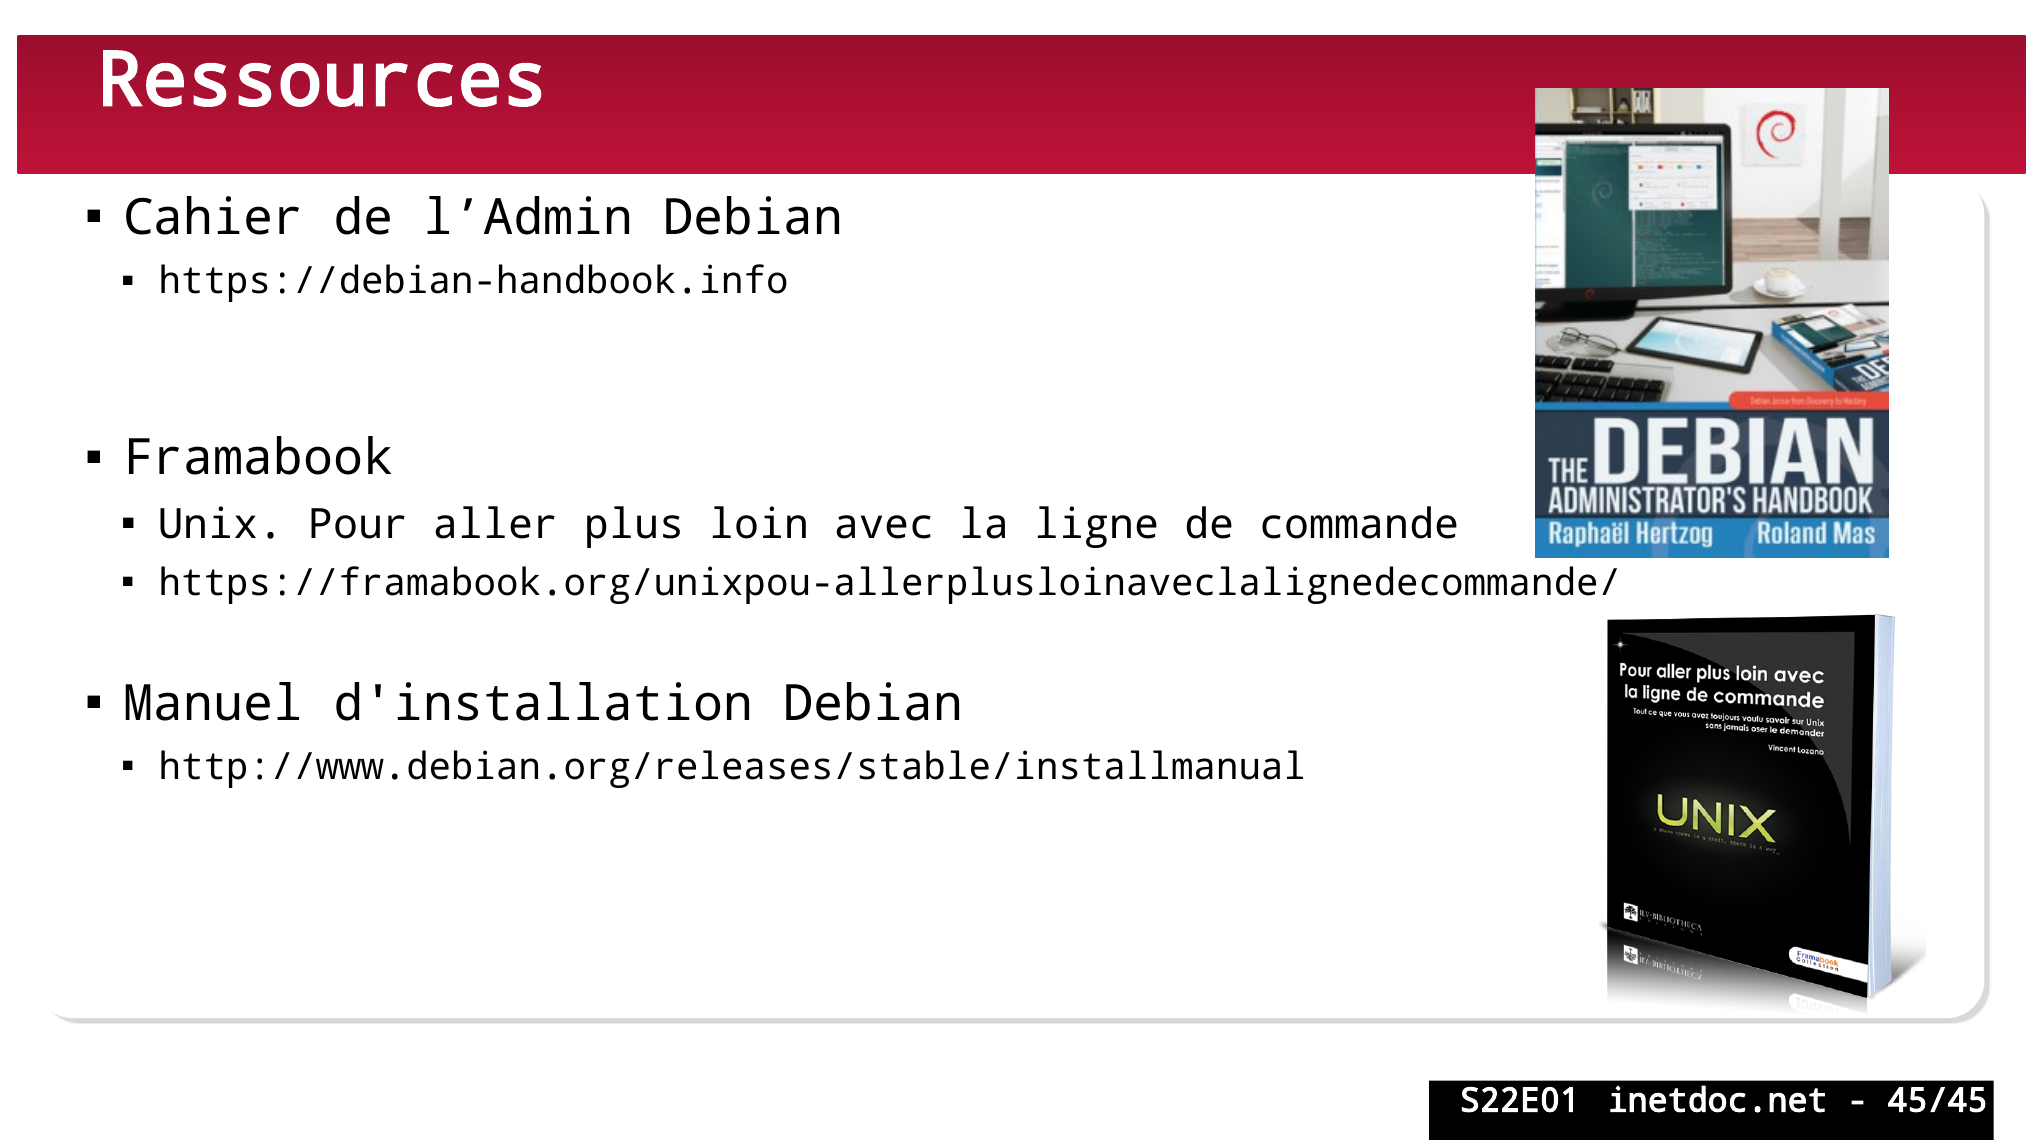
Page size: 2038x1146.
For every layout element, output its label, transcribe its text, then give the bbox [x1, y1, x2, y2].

text_box S22E01 inetdoc.net - 45/45 [1429, 1080, 1994, 1140]
picture [1535, 88, 1889, 558]
picture [1582, 602, 1926, 1023]
text_box Cahier de l’Admin Debian https://debian-handbook.info Framabook Unix. Pour aller plus loin avec la ligne de commande https://framabook.org/unixpou-allerplusloinaveclalignedecommande/ Manuel d'installation Debian http://www.debian.org/releases/stable/installmanual [35, 177, 1985, 1019]
text_box Ressources [17, 35, 2026, 174]
